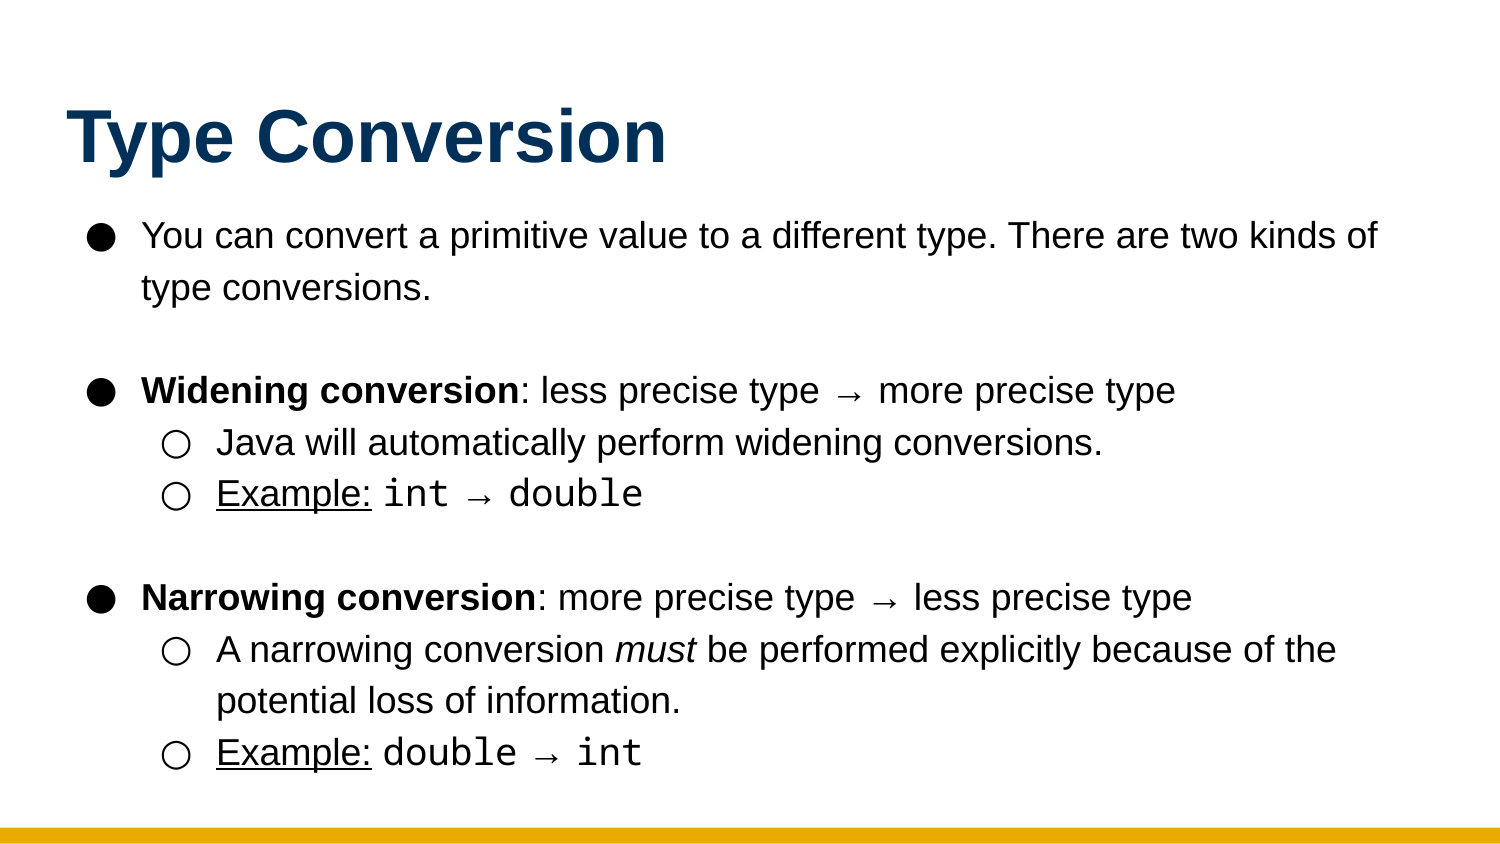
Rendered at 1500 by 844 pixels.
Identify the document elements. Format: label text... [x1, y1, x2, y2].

title Type Conversion [51, 72, 1449, 189]
text_box You can convert a primitive value to a different type. There are two kinds of type conversions. Widening conversion: less precise type → more precise type Java will automatically perform widening conversions. Example: int → double Narrowing conversion: more precise type → less precise type A narrowing conversion must be performed explicitly because of the potential loss of information. Example: double → int [51, 189, 1449, 810]
